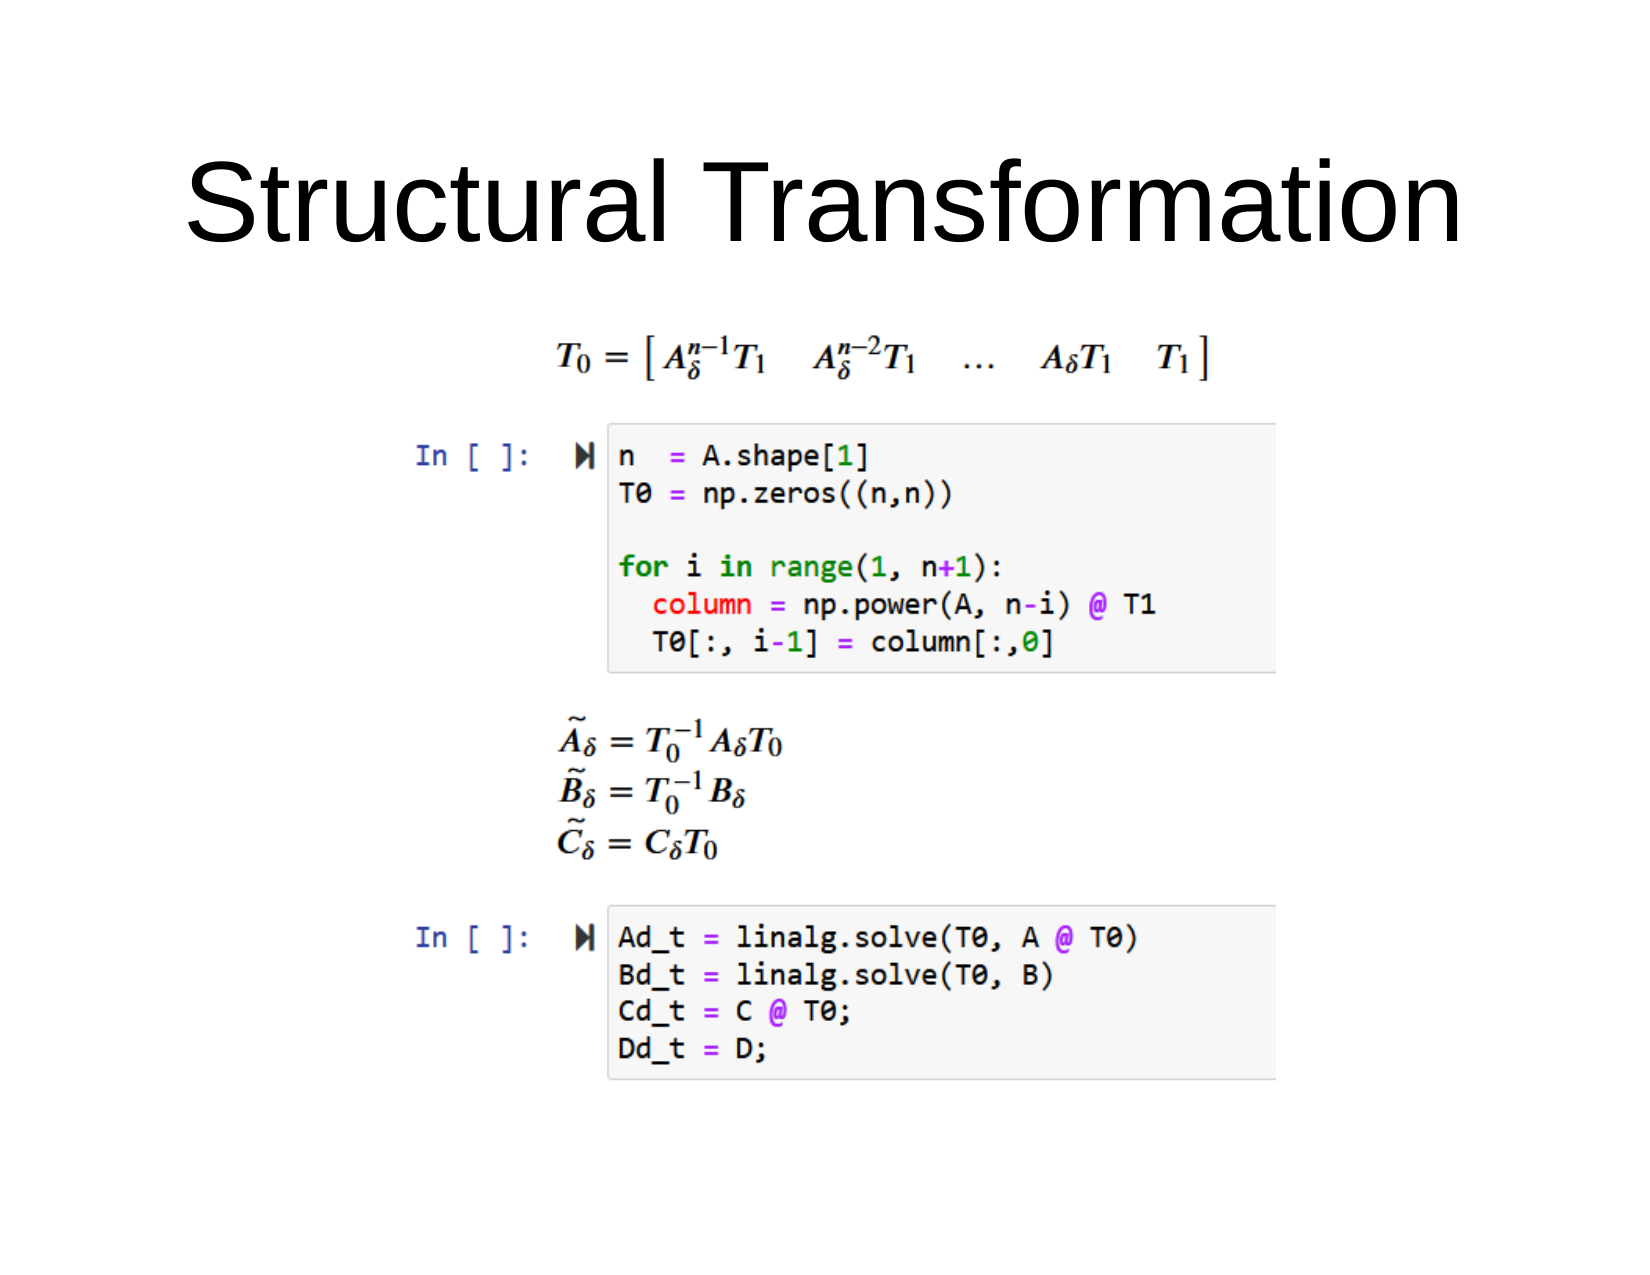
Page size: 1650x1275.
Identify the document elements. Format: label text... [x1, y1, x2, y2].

title Structural Transformation [135, 104, 1515, 298]
picture [393, 306, 1276, 1096]
